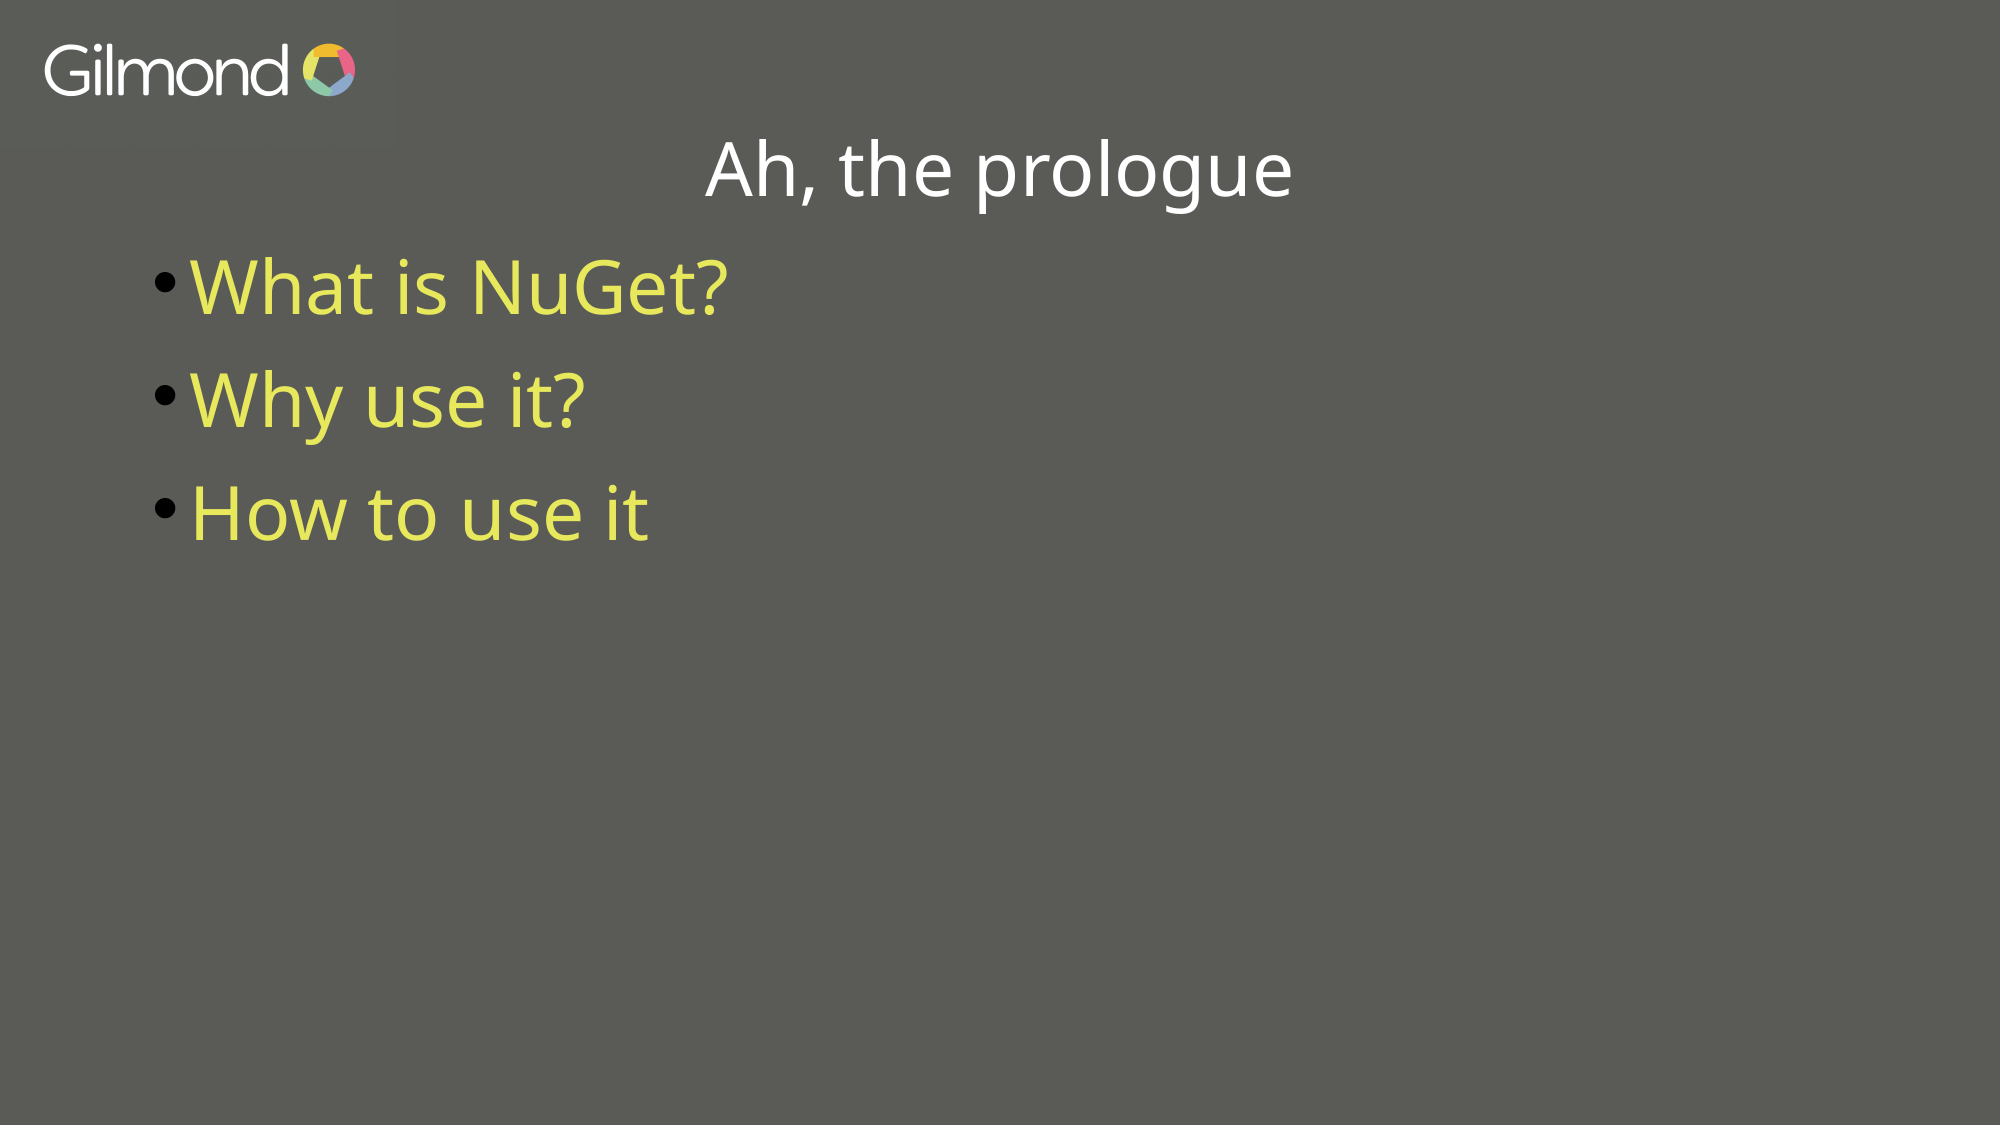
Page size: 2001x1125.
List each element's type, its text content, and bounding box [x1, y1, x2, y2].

picture [0, 0, 399, 149]
title Ah, the prologue [137, 59, 1863, 233]
list What is NuGet? Why use it? How to use it [137, 233, 1863, 1053]
